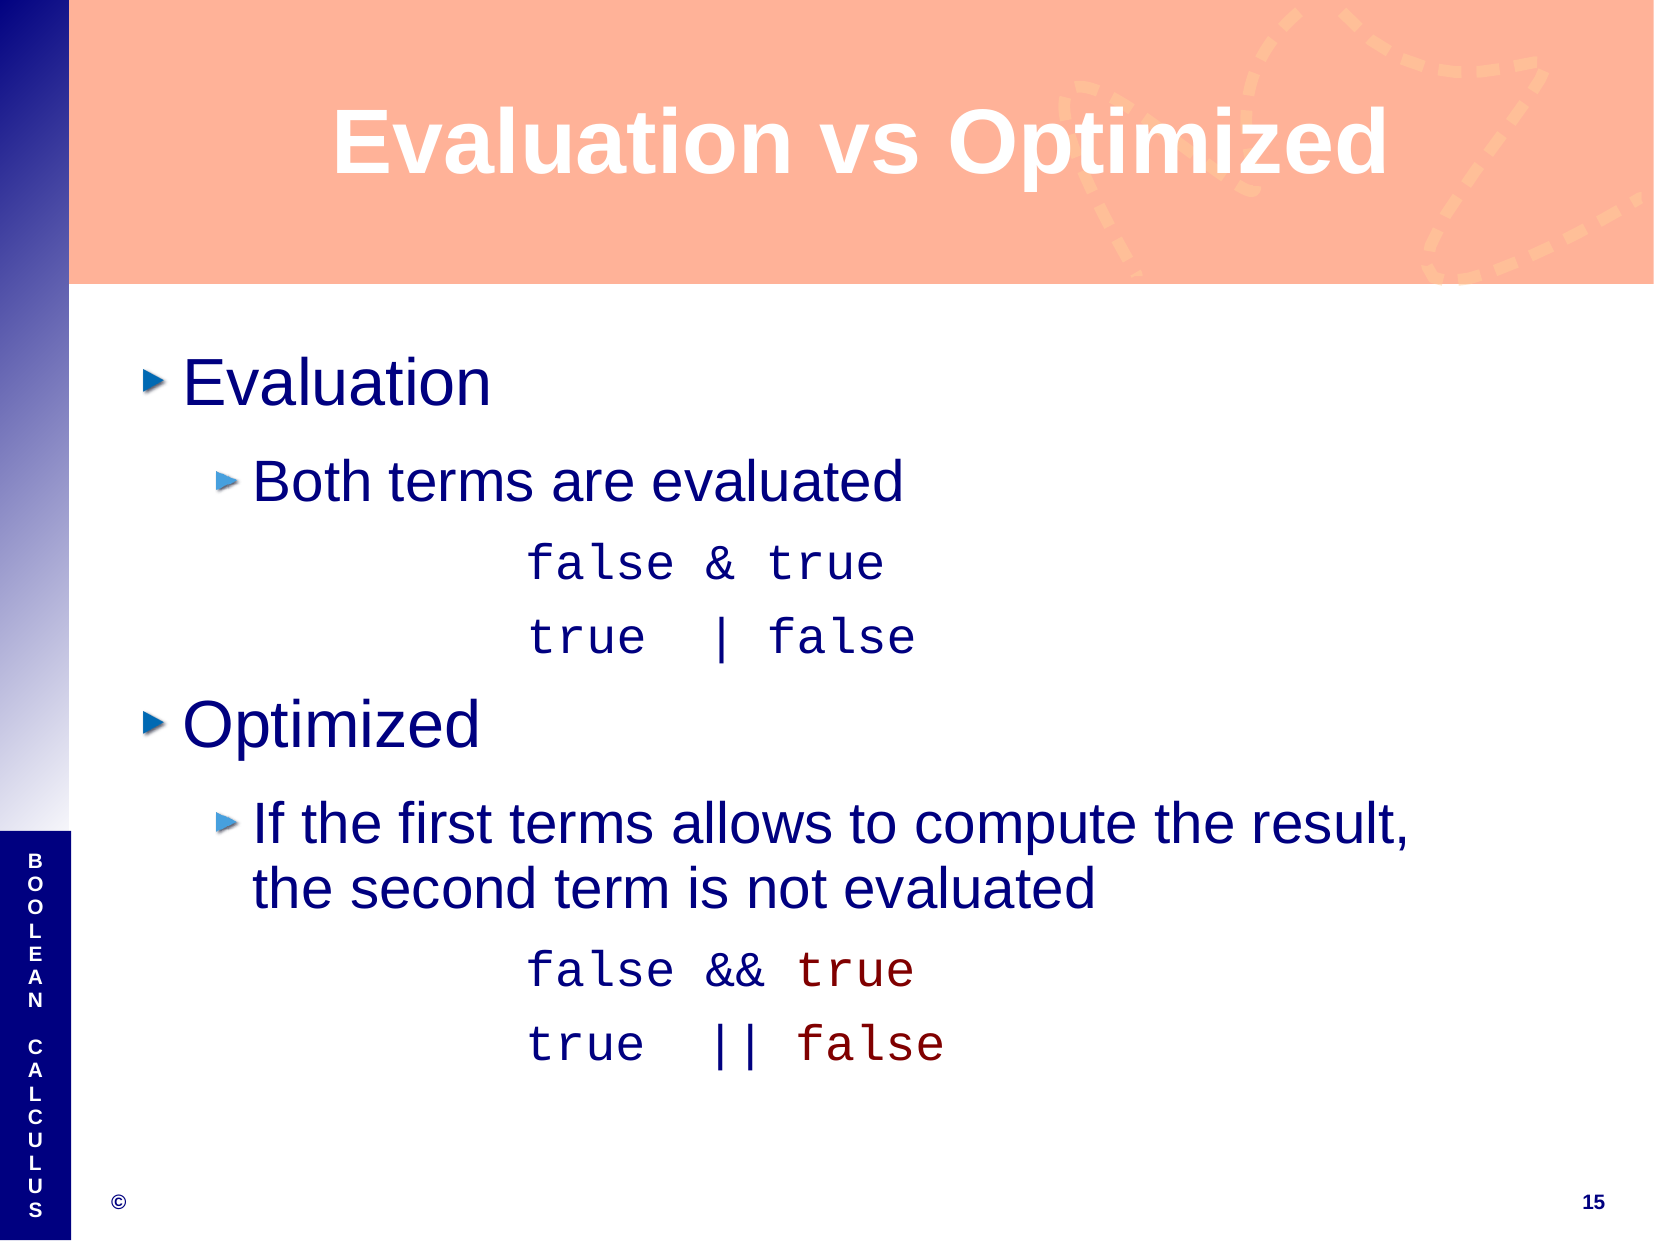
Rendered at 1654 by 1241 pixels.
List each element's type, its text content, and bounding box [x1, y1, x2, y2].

title Evaluation vs Optimized [106, 37, 1617, 246]
text_box B O O L E A N C A L C U L U S [0, 830, 71, 1241]
list Evaluation Both terms are evaluated false & true true | false Optimized If the first terms allows to compute the result, the second term is not evaluated false && true true || false [111, 344, 1605, 1127]
